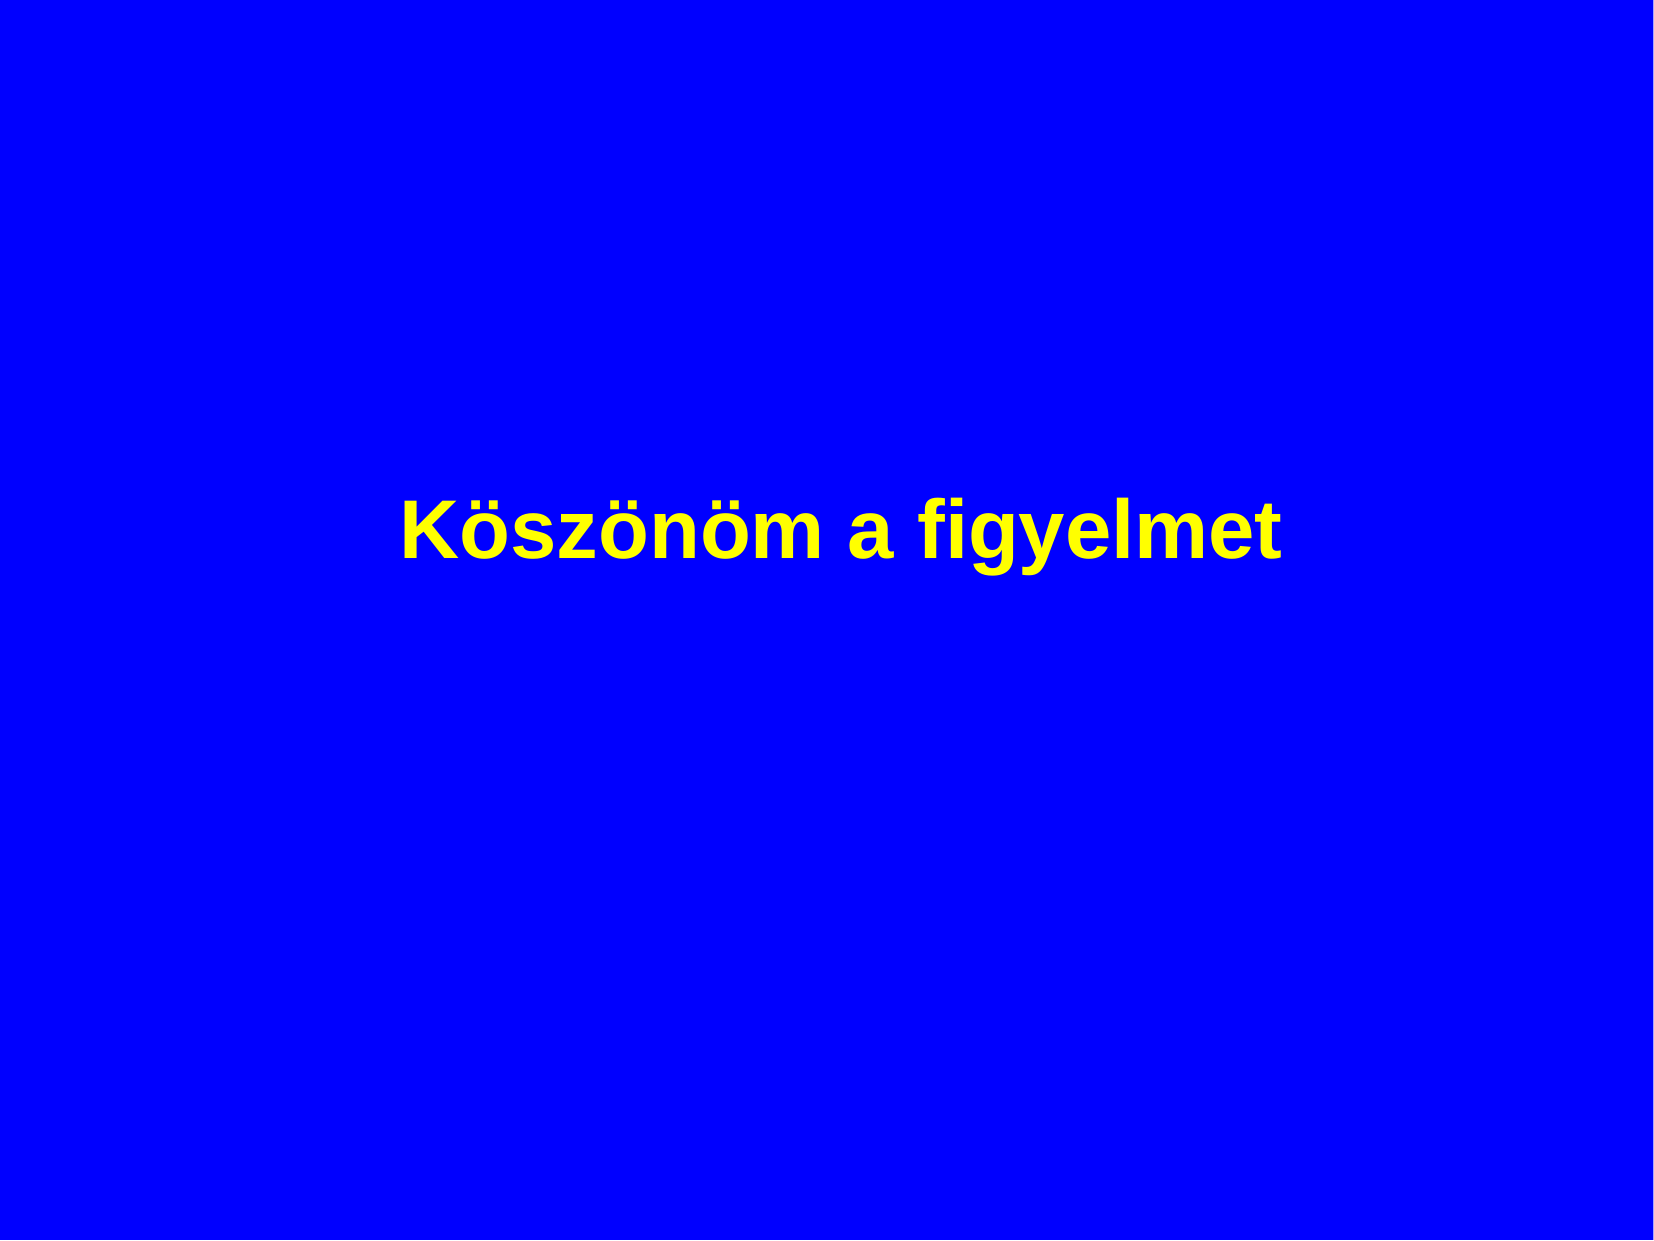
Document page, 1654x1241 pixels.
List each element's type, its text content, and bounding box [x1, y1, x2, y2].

subtitle Köszönöm a figyelmet [82, 49, 1571, 1010]
